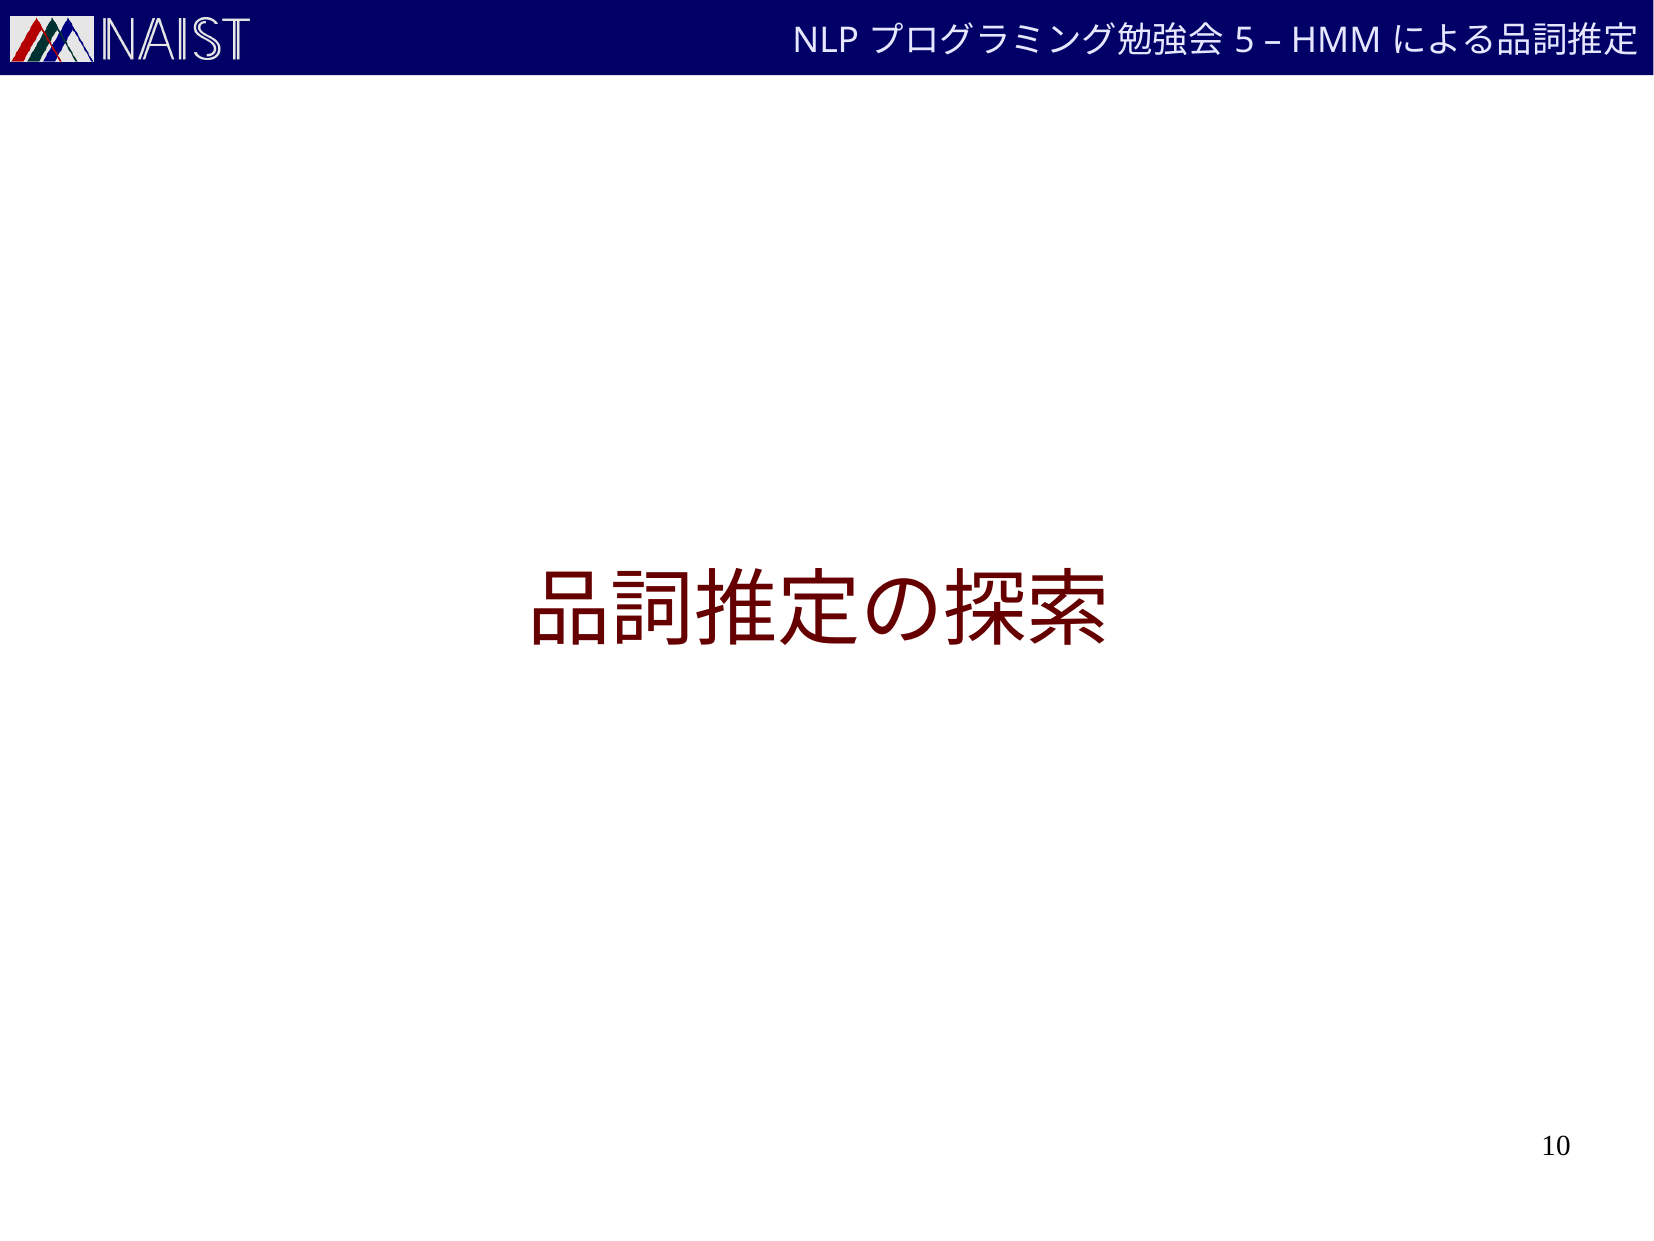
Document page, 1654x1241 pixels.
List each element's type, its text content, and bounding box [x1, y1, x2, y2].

picture [102, 17, 251, 60]
picture [10, 16, 94, 62]
title 品詞推定の探索 [75, 506, 1564, 698]
